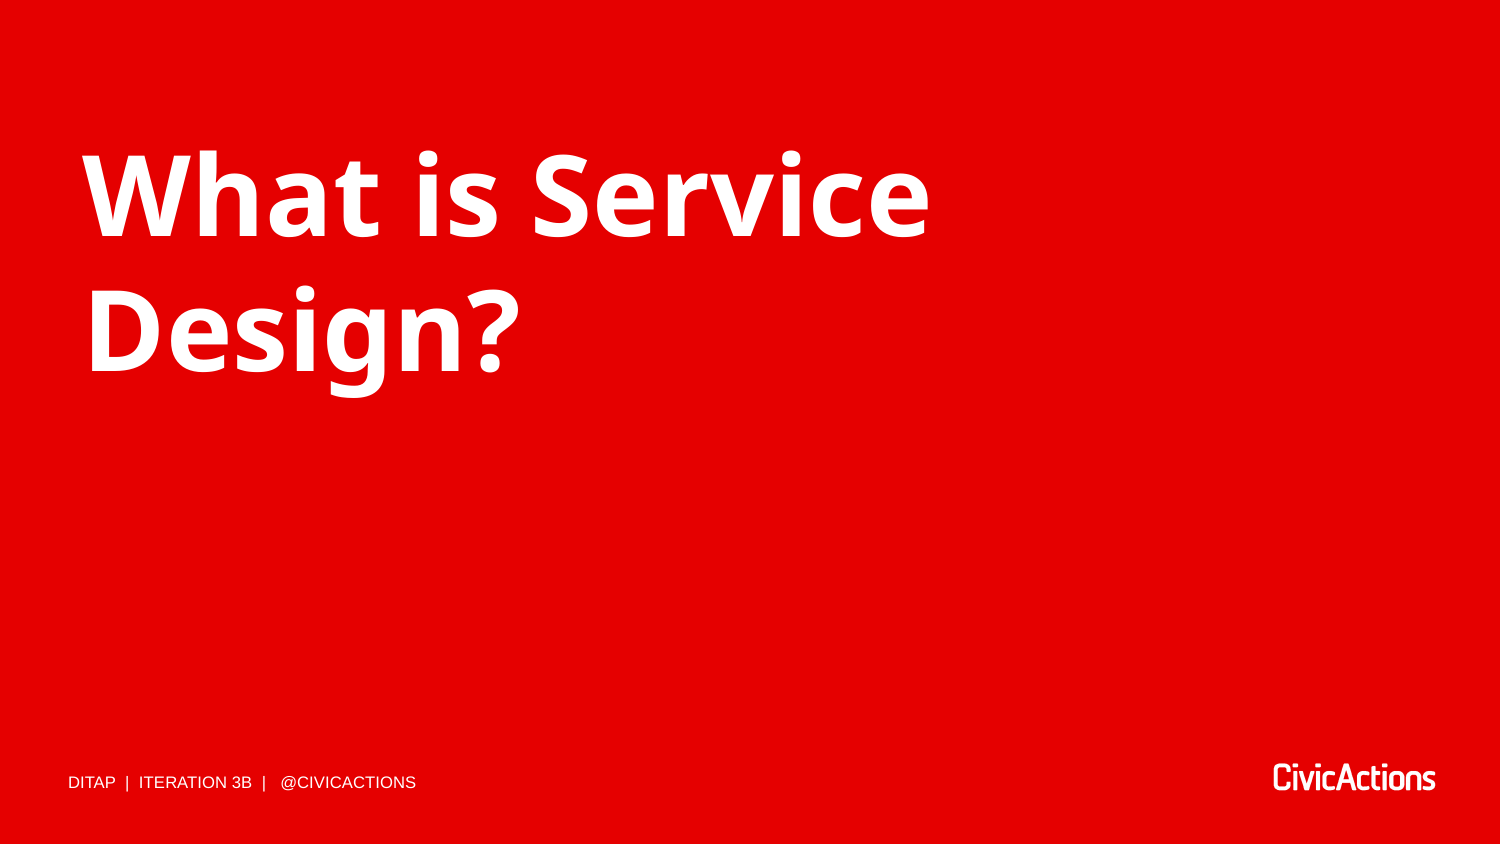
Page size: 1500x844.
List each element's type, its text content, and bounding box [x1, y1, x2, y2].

picture [1271, 758, 1438, 795]
title What is Service Design? [73, 114, 1392, 470]
